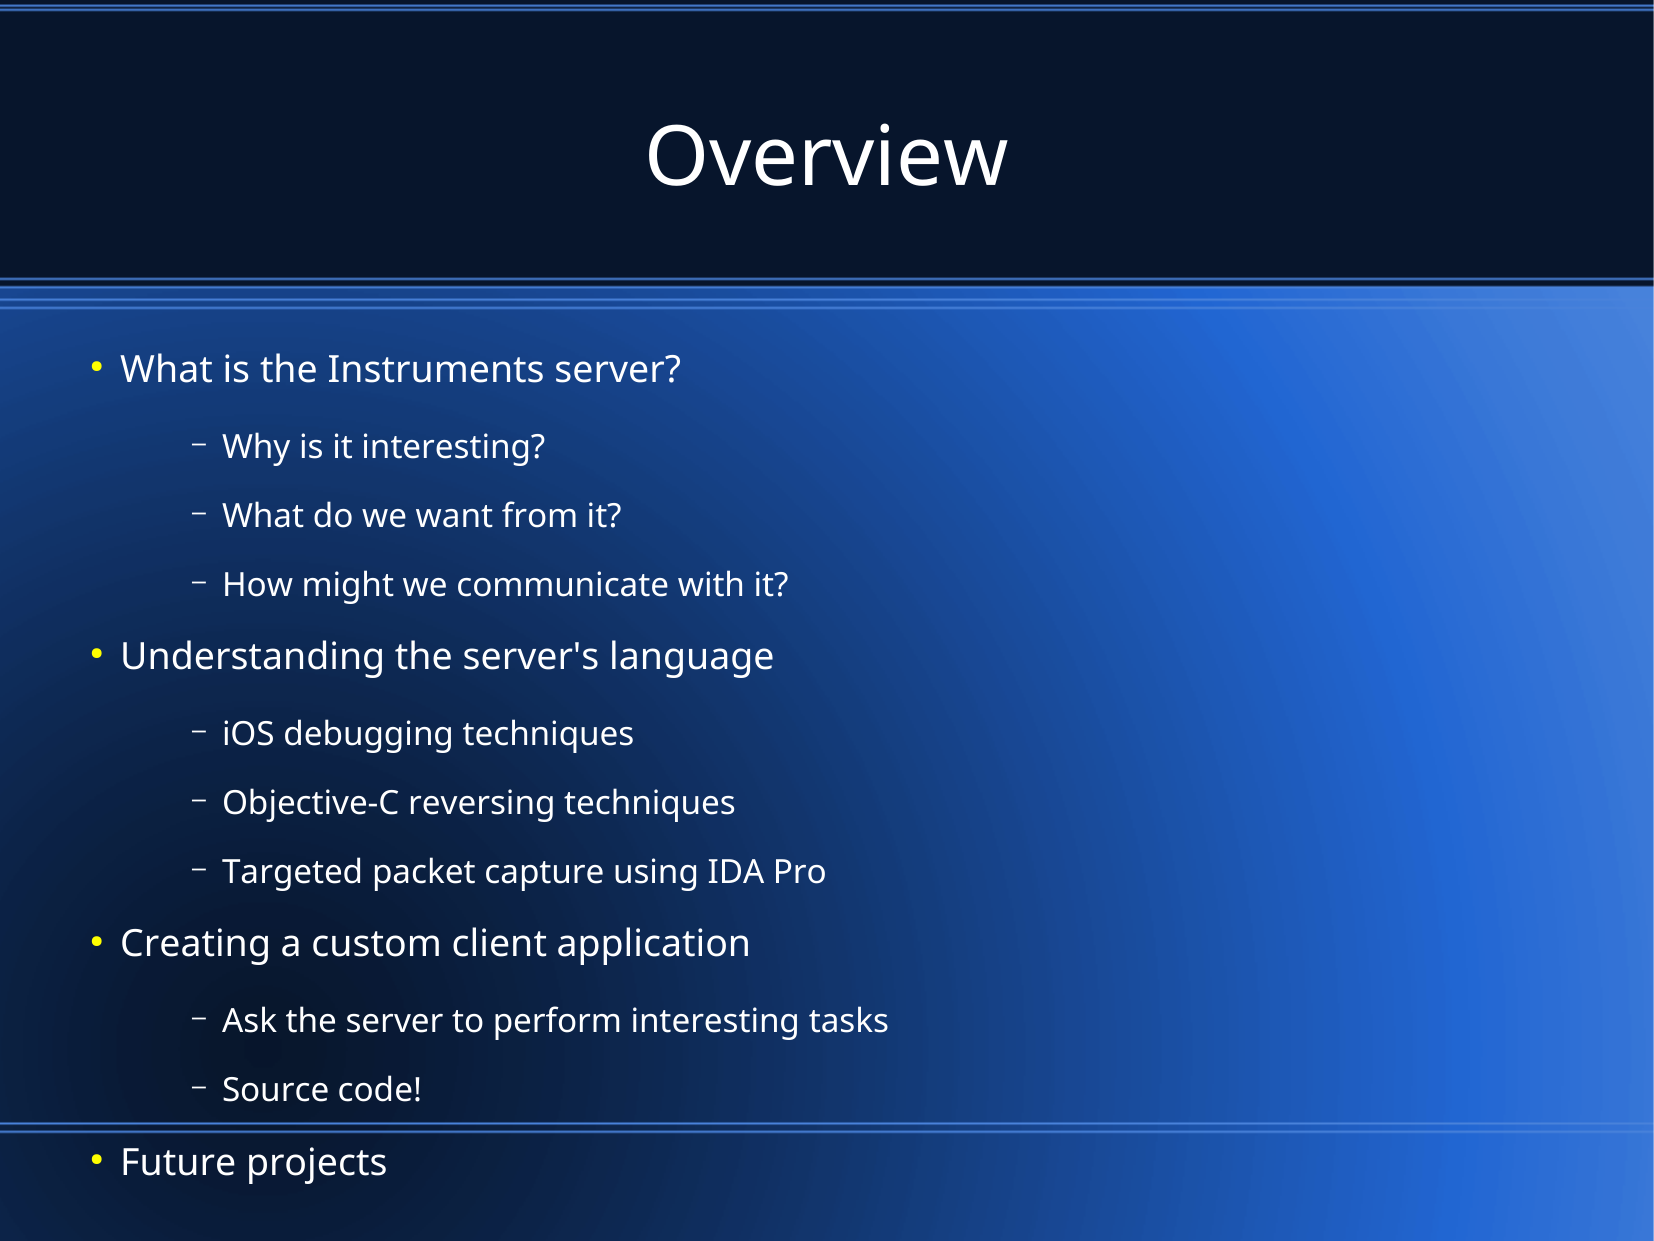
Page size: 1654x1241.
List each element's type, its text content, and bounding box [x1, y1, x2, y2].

picture [0, 0, 1654, 1241]
title Overview [82, 49, 1571, 257]
list What is the Instruments server? Why is it interesting? What do we want from it? How might we communicate with it? Understanding the server's language iOS debugging techniques Objective-C reversing techniques Targeted packet capture using IDA Pro Creating a custom client application Ask the server to perform interesting tasks Source code! Future projects [82, 342, 1571, 1121]
